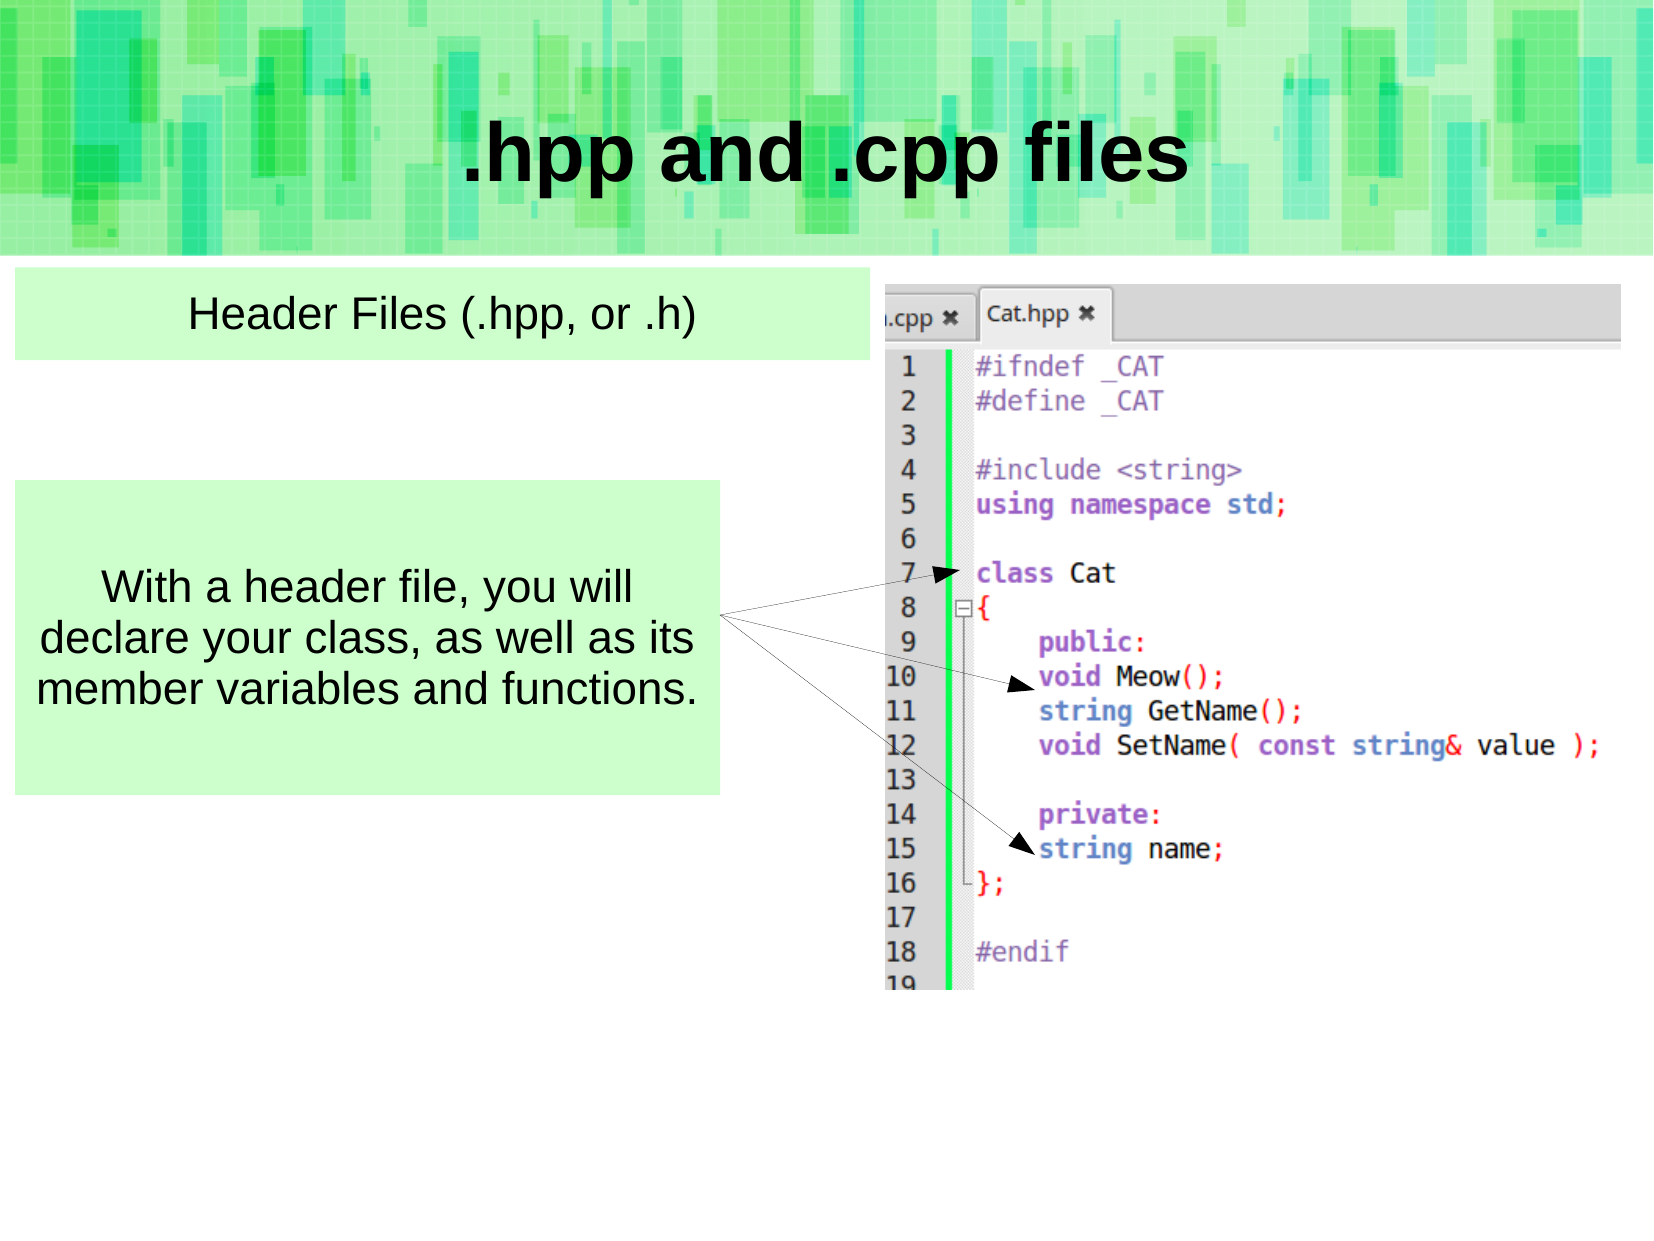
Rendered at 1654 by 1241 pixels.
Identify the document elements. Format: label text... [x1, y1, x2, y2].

text_box Header Files (.hpp, or .h) [15, 267, 871, 361]
title .hpp and .cpp files [82, 49, 1571, 257]
picture [0, 0, 1654, 1241]
text_box With a header file, you will declare your class, as well as its member variables and functions. [15, 480, 721, 796]
